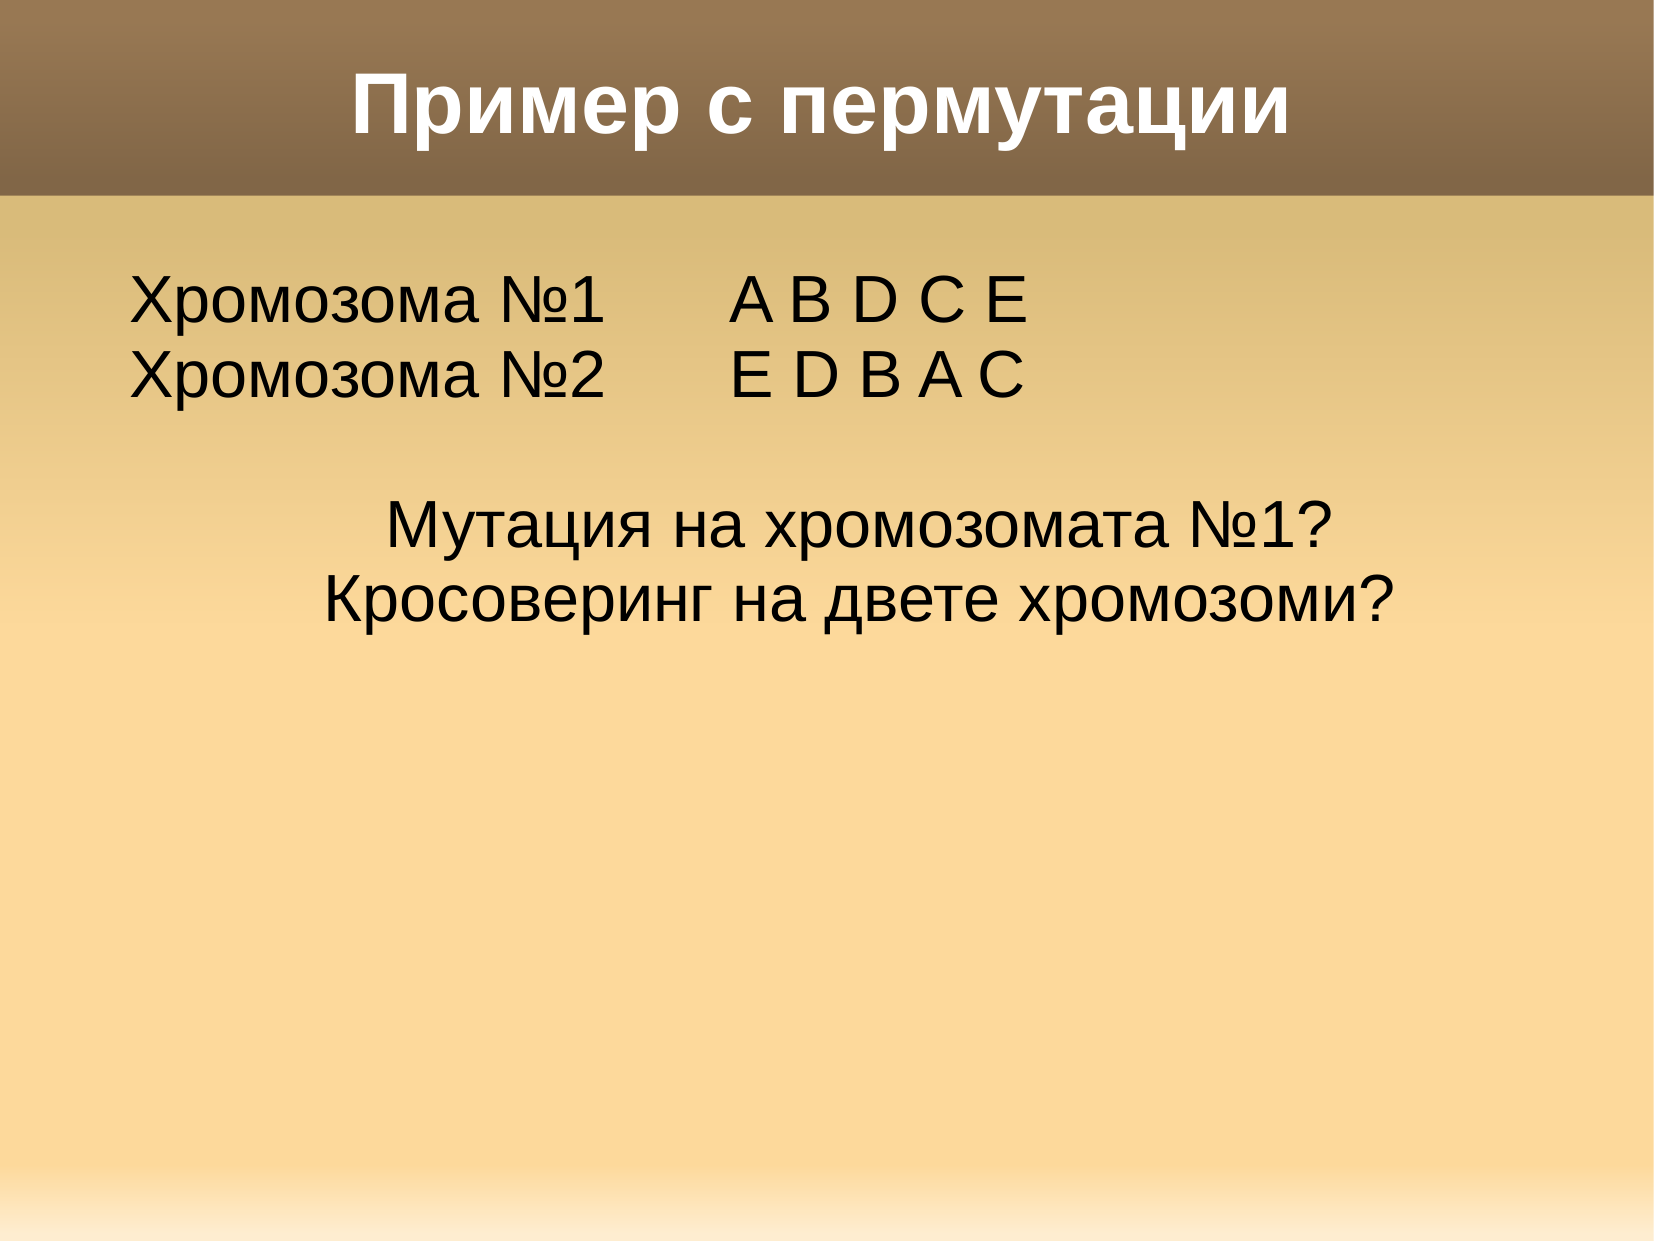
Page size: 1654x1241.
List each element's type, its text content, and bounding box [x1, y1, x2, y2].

picture [0, 0, 1654, 1241]
text_box Хромозома №1 A B D C E Хромозома №2 E D B A C Мутация на хромозомата №1? Кросоверинг на двете хромозоми? [43, 255, 1606, 1174]
title Пример с пермутации [76, 0, 1565, 208]
